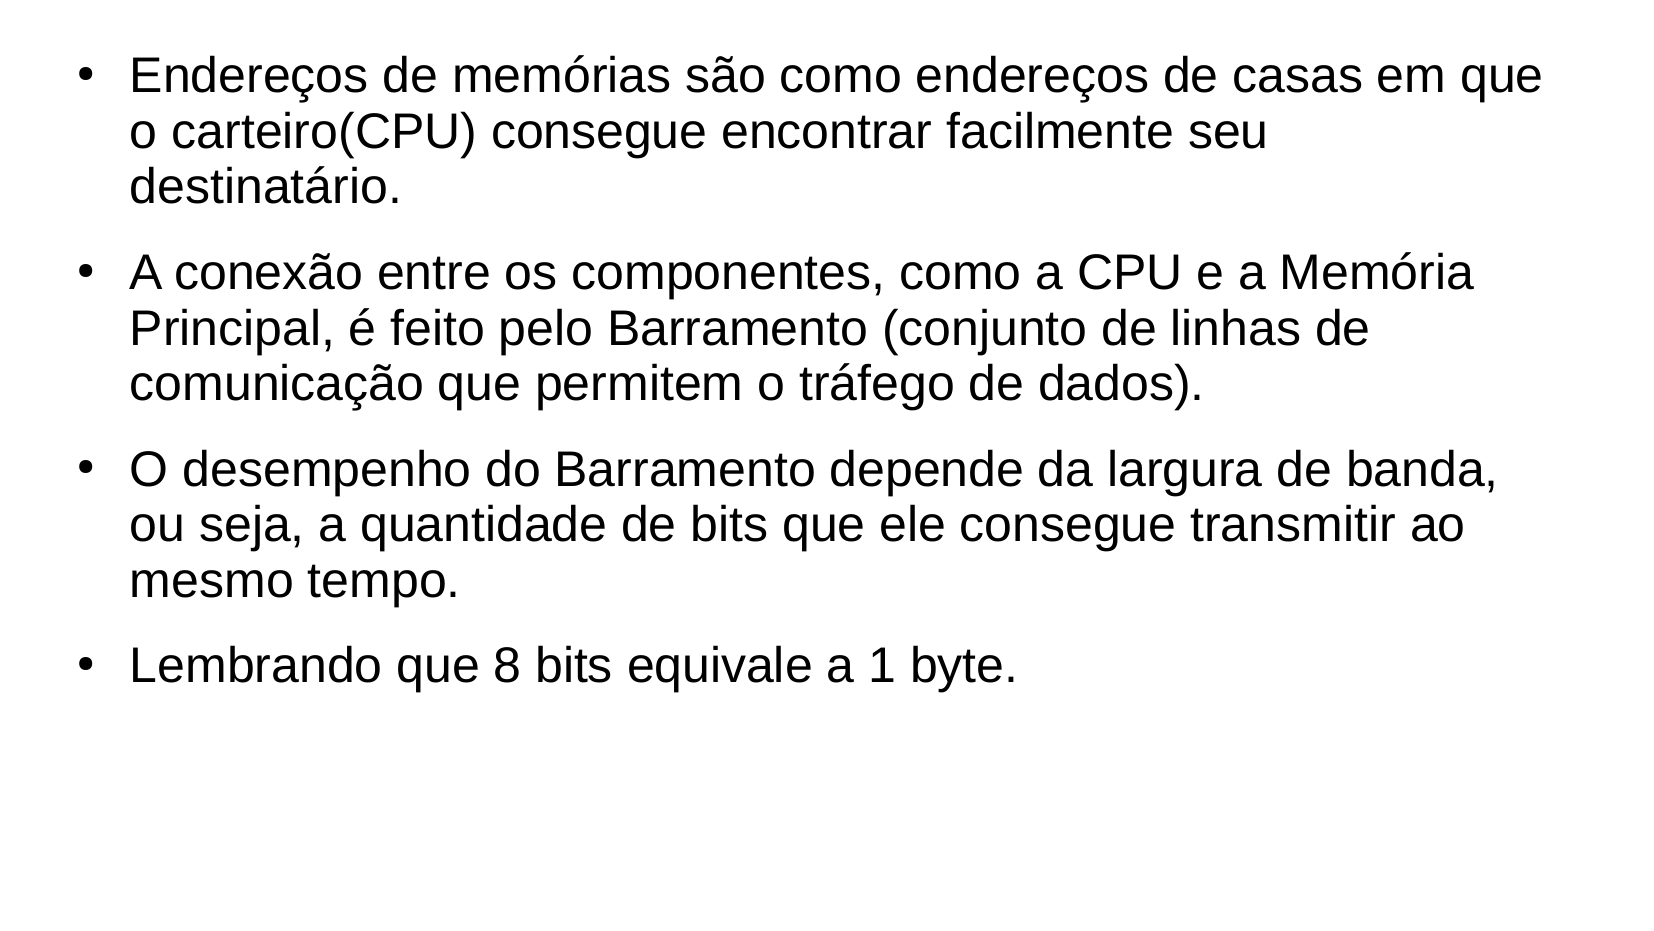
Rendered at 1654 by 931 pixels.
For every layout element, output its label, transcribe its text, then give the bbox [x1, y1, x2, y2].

list Endereços de memórias são como endereços de casas em que o carteiro(CPU) consegue encontrar facilmente seu destinatário. A conexão entre os componentes, como a CPU e a Memória Principal, é feito pelo Barramento (conjunto de linhas de comunicação que permitem o tráfego de dados). O desempenho do Barramento depende da largura de banda, ou seja, a quantidade de bits que ele consegue transmitir ao mesmo tempo. Lembrando que 8 bits equivale a 1 byte. [59, 47, 1548, 769]
